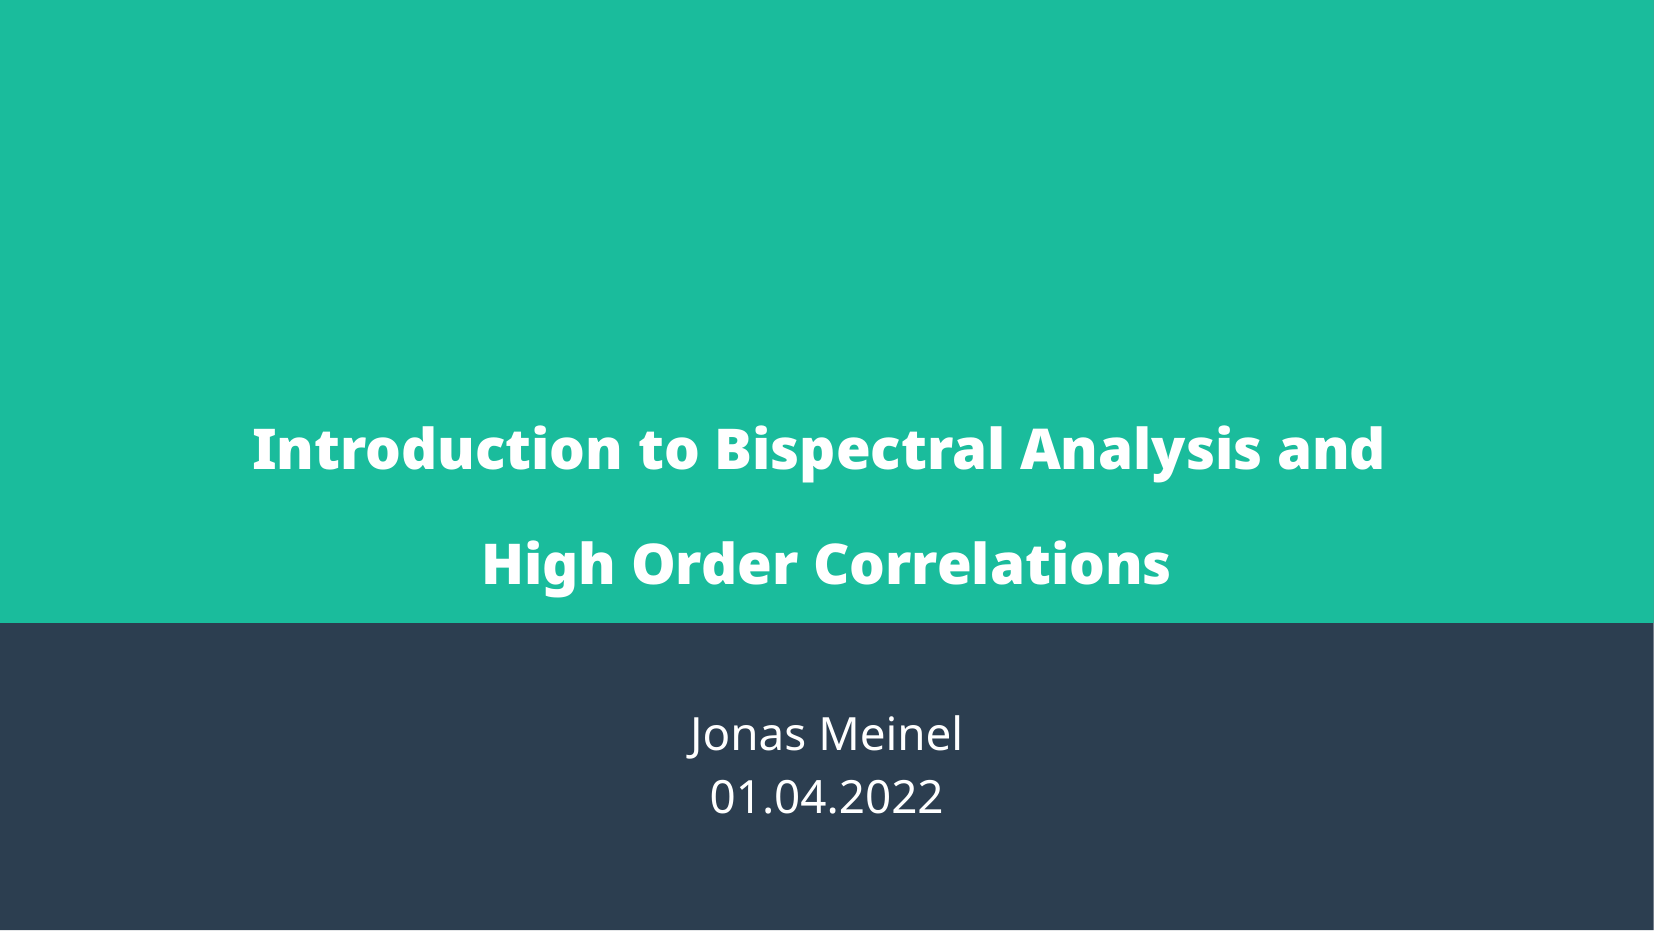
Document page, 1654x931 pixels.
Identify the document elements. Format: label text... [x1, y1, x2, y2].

subtitle Jonas Meinel 01.04.2022 [59, 642, 1595, 886]
title Introduction to Bispectral Analysis and High Order Correlations [59, 383, 1595, 642]
